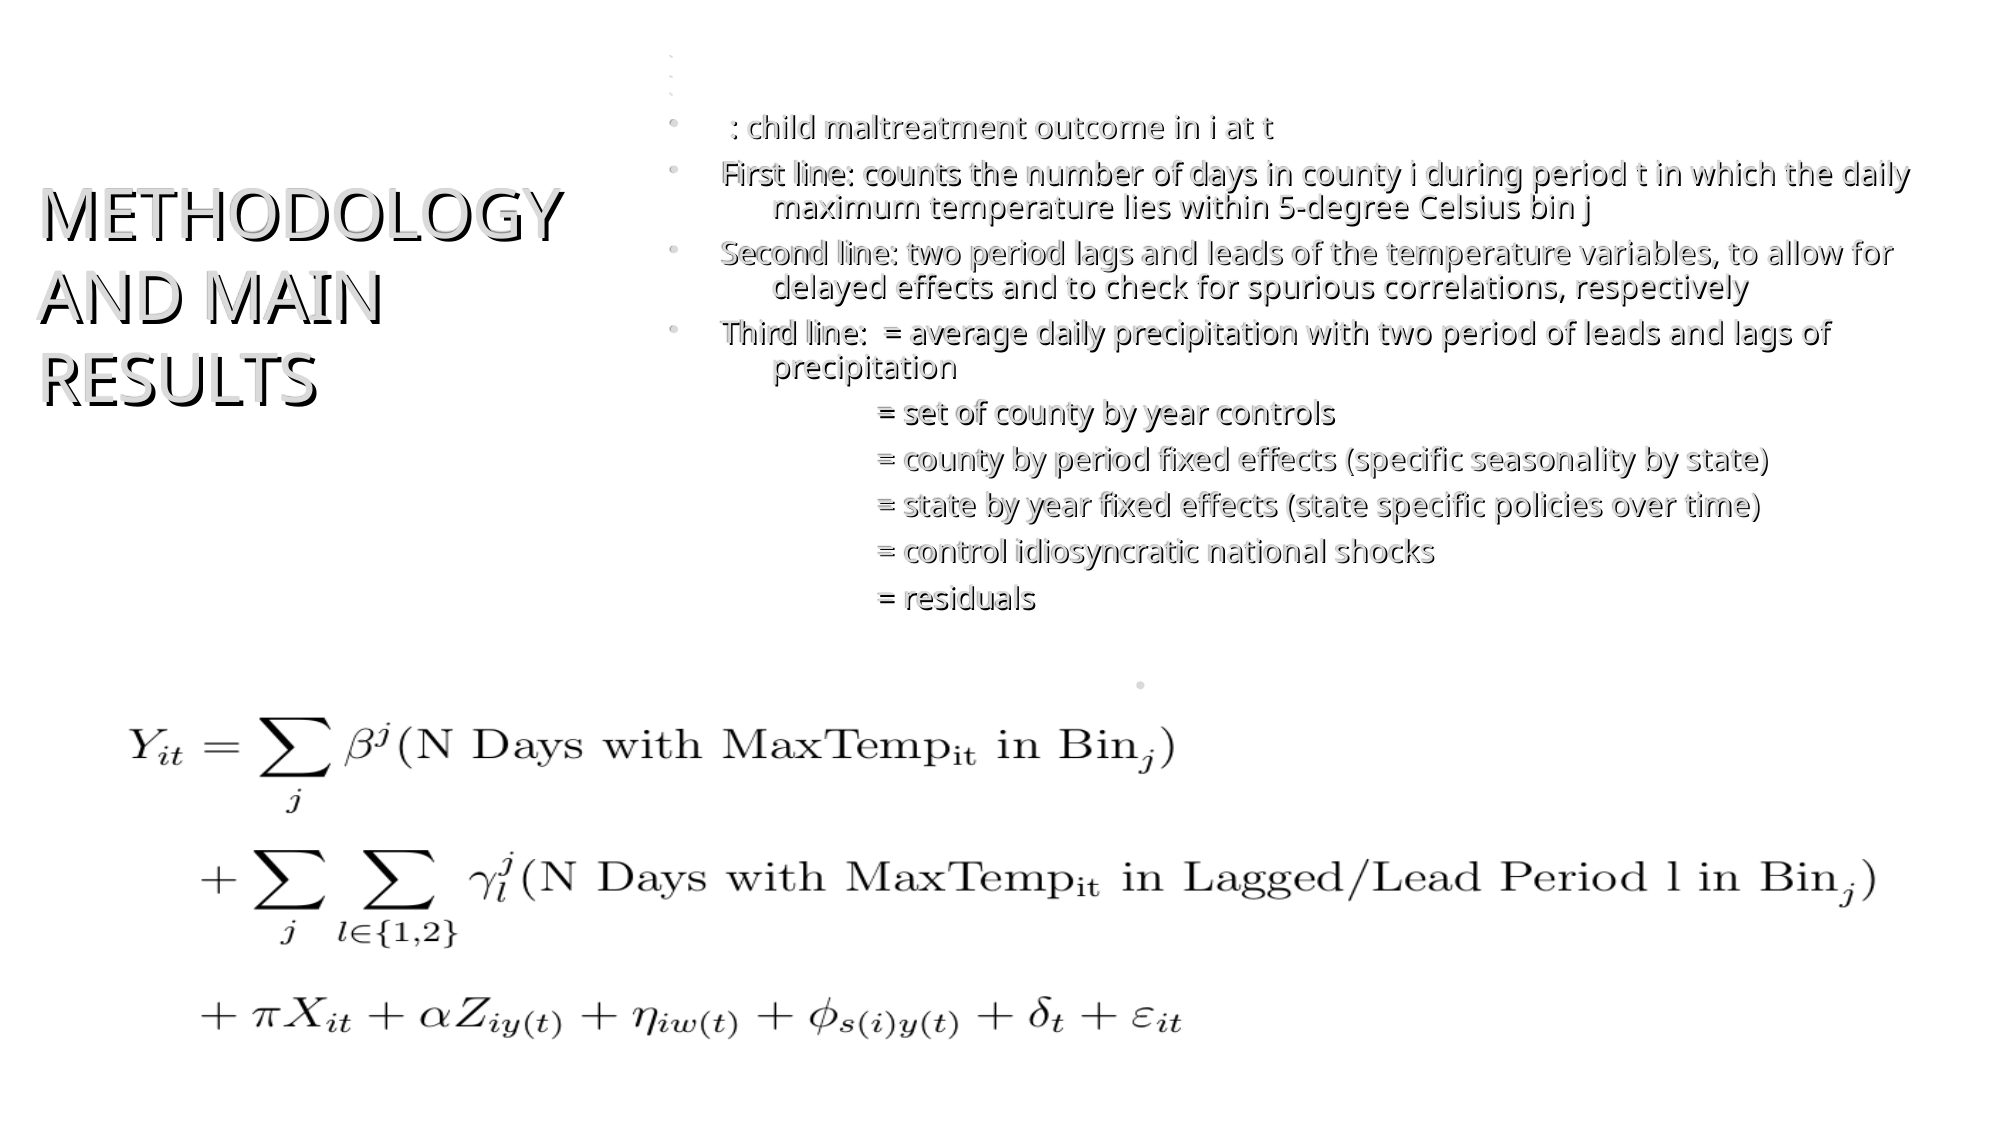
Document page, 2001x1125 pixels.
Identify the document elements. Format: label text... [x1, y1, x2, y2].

picture [105, 693, 1898, 1068]
list : child maltreatment outcome in i at t First line: counts the number of days in county i during period t in which the daily maximum temperature lies within 5-degree Celsius bin j Second line: two period lags and leads of the temperature variables, to allow for delayed effects and to check for spurious correlations, respectively Third line: = average daily precipitation with two period of leads and lags of precipitation = set of county by year controls = county by period fixed effects (specific seasonality by state) = state by year fixed effects (state specific policies over time) = control idiosyncratic national shocks = residuals [643, 0, 2000, 793]
title METHODOLOGY AND MAIN RESULTS [21, 23, 643, 563]
